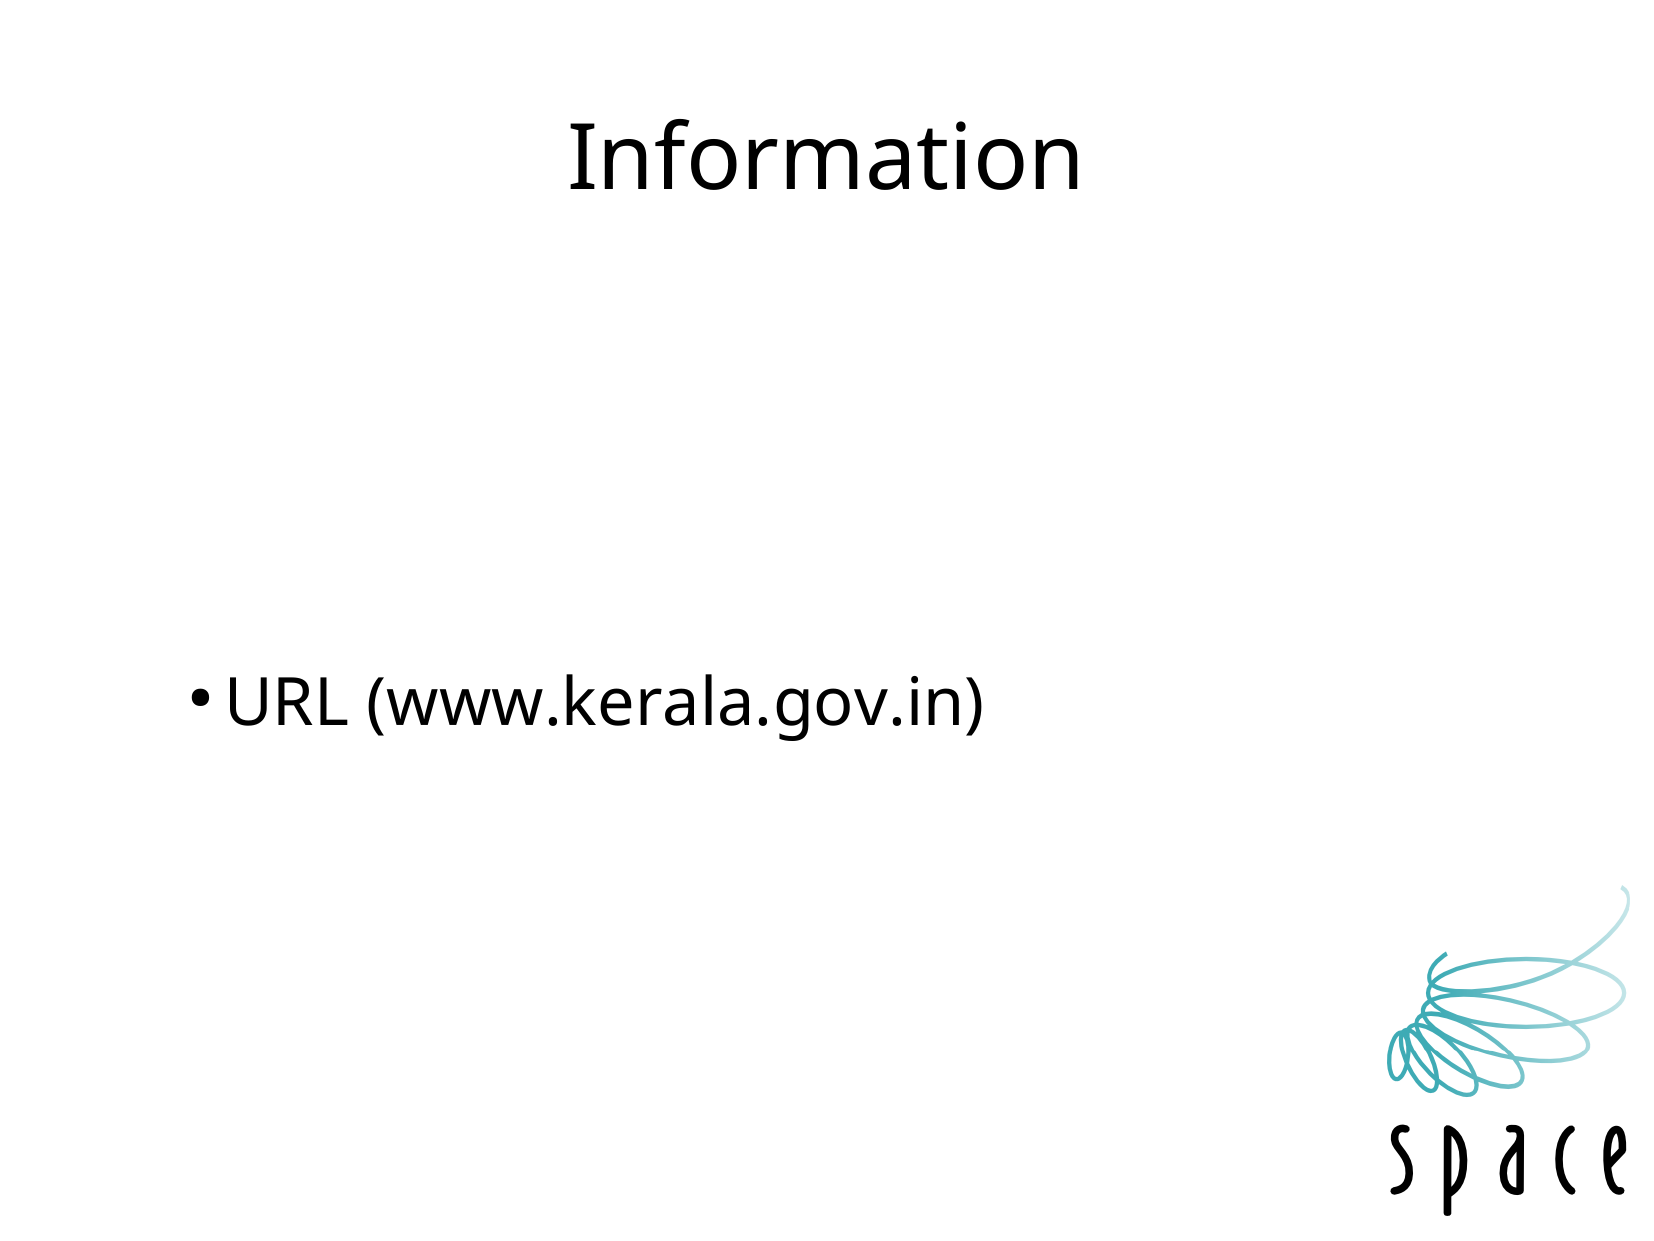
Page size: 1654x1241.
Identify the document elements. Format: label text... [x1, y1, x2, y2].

subtitle URL (www.kerala.gov.in)‏ [82, 297, 1571, 1102]
title Information [82, 56, 1571, 249]
picture [1387, 885, 1630, 1216]
